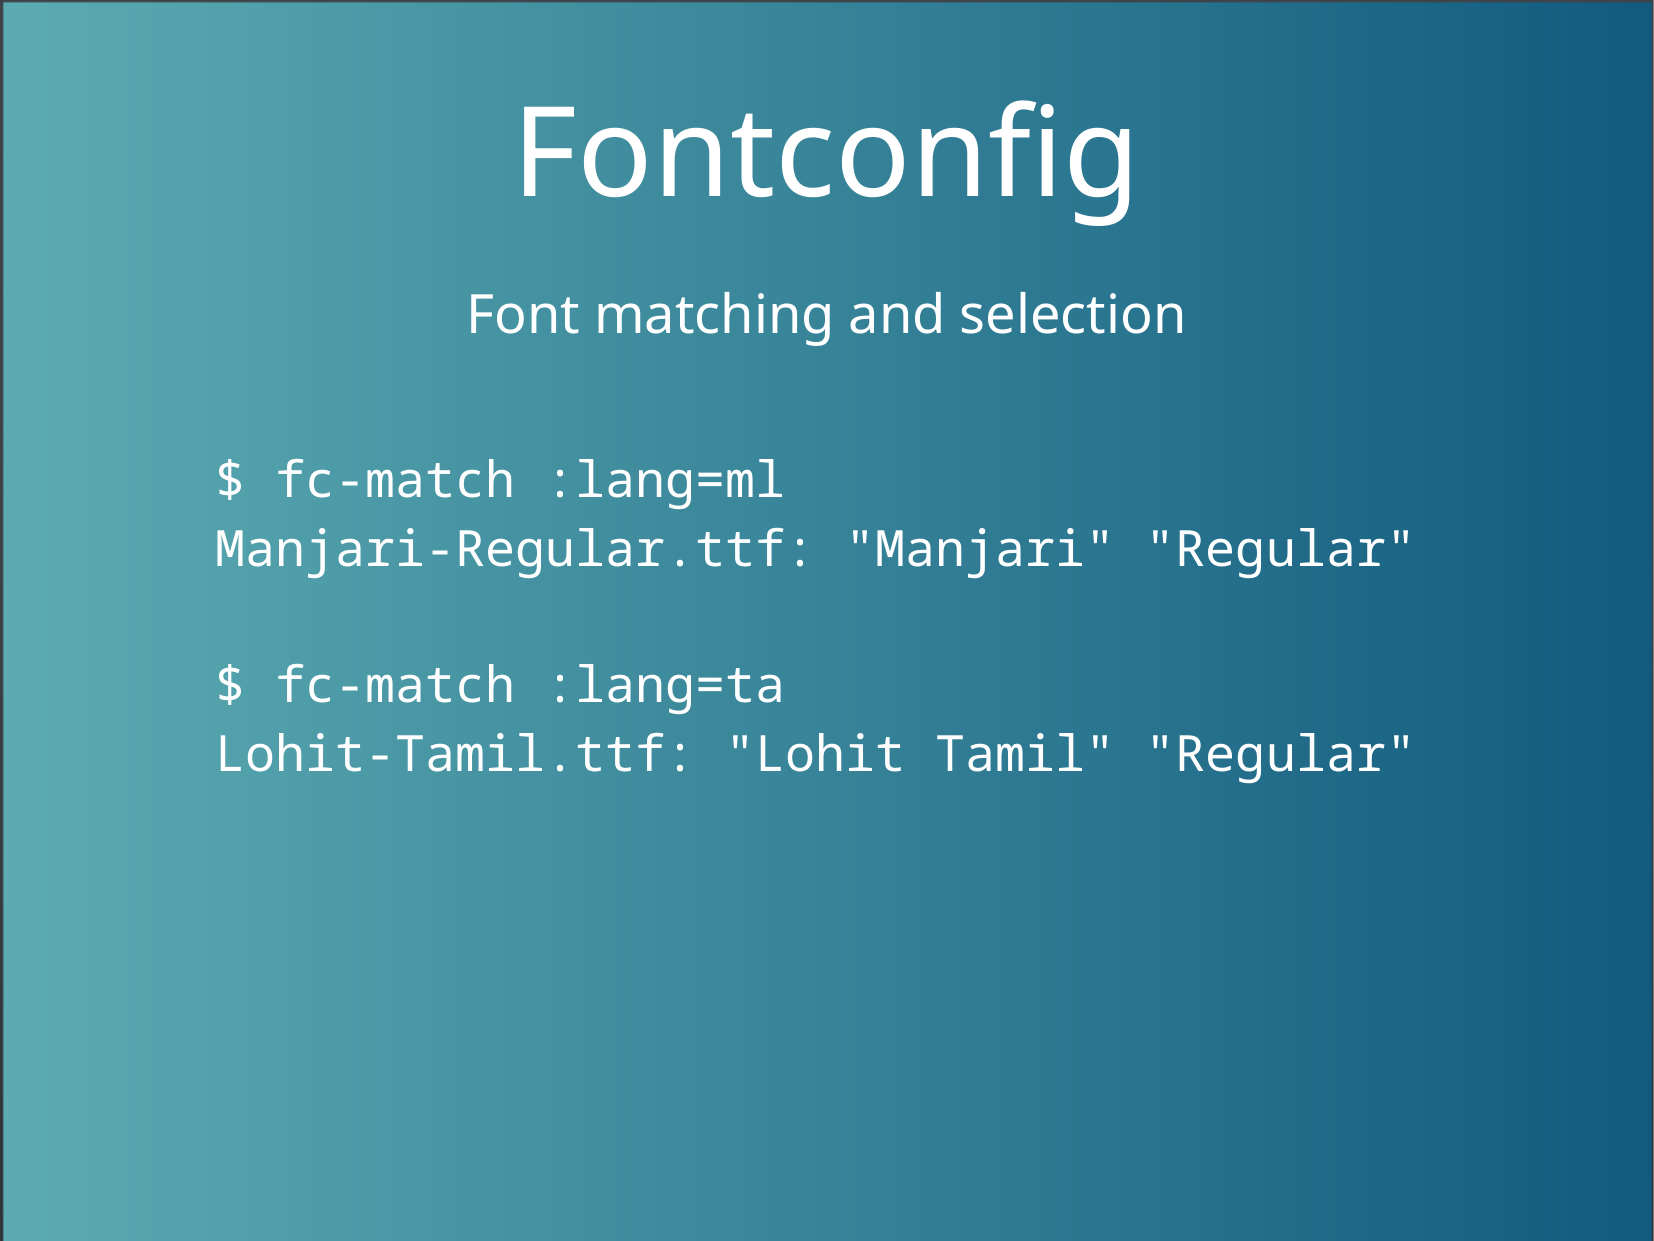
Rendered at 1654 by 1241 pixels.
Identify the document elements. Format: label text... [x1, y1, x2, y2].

text_box $ fc-match :lang=ml Manjari-Regular.ttf: "Manjari" "Regular" $ fc-match :lang=ta Lohit-Tamil.ttf: "Lohit Tamil" "Regular" [200, 437, 1512, 871]
picture [0, 0, 1654, 1241]
text_box Font matching and selection [82, 230, 1571, 396]
subtitle Fontconfig [82, 47, 1571, 230]
